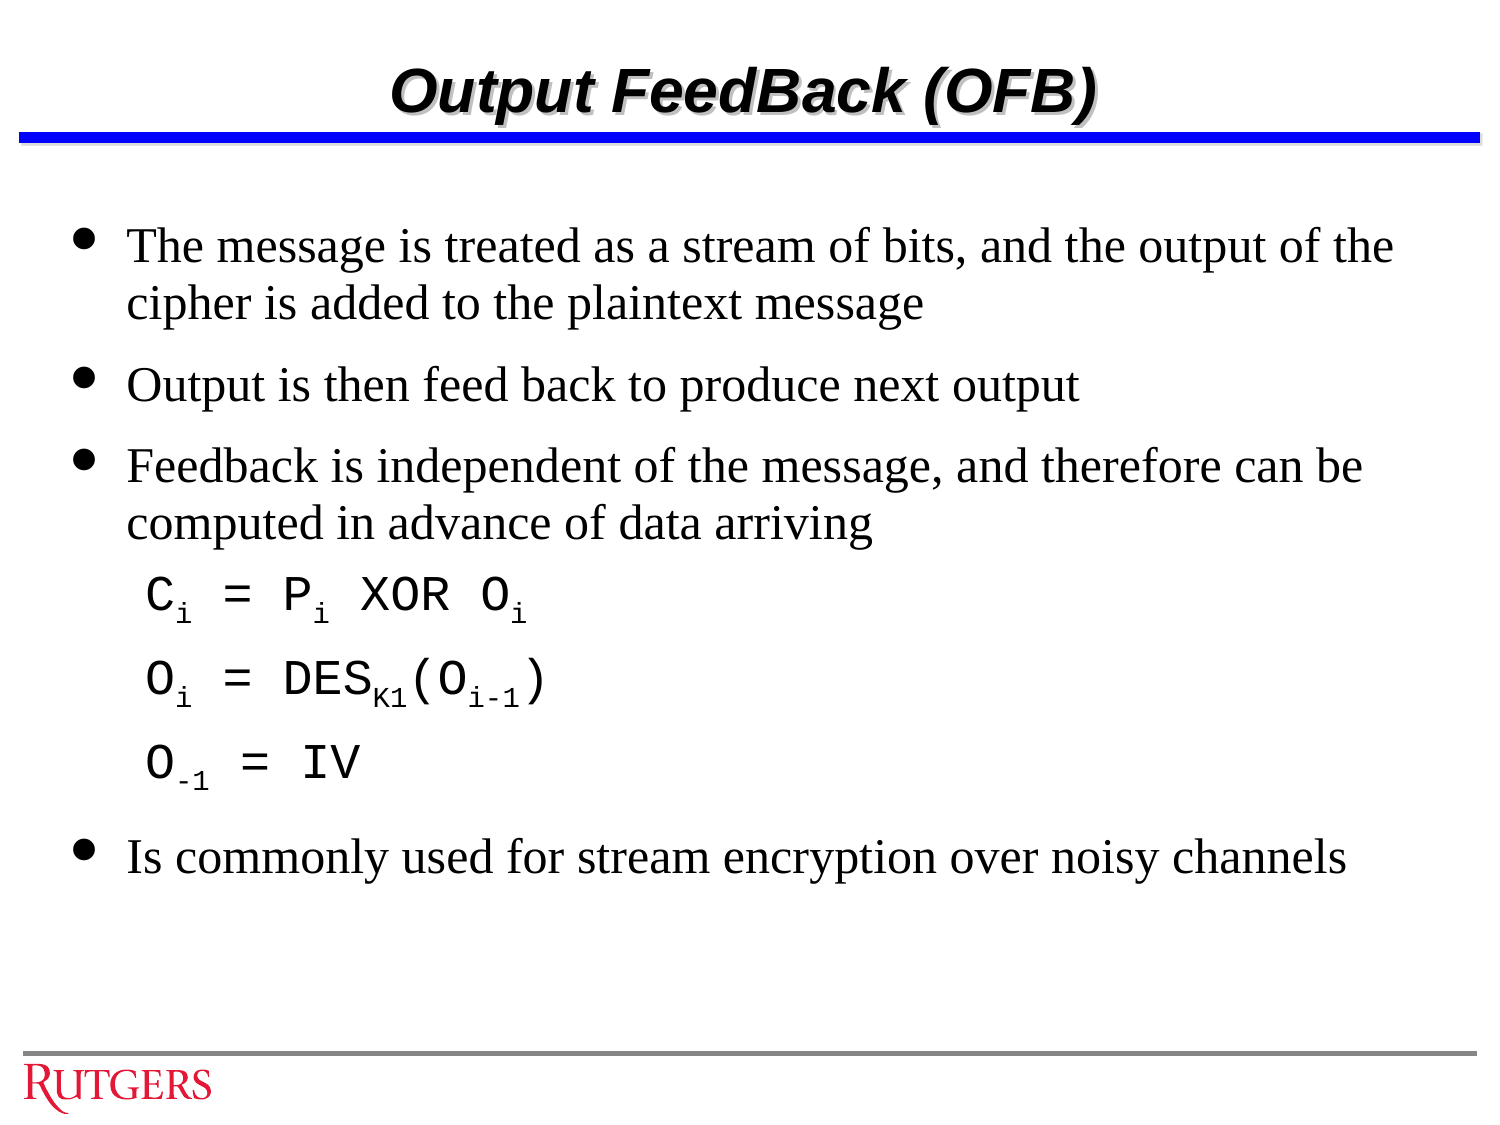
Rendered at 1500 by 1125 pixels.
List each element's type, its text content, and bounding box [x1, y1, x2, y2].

list The message is treated as a stream of bits, and the output of the cipher is added to the plaintext message Output is then feed back to produce next output Feedback is independent of the message, and therefore can be computed in advance of data arriving Ci = Pi XOR Oi Oi = DESK1(Oi-1) O-1 = IV Is commonly used for stream encryption over noisy channels [55, 209, 1438, 1038]
title Output FeedBack (OFB) [62, 37, 1426, 133]
